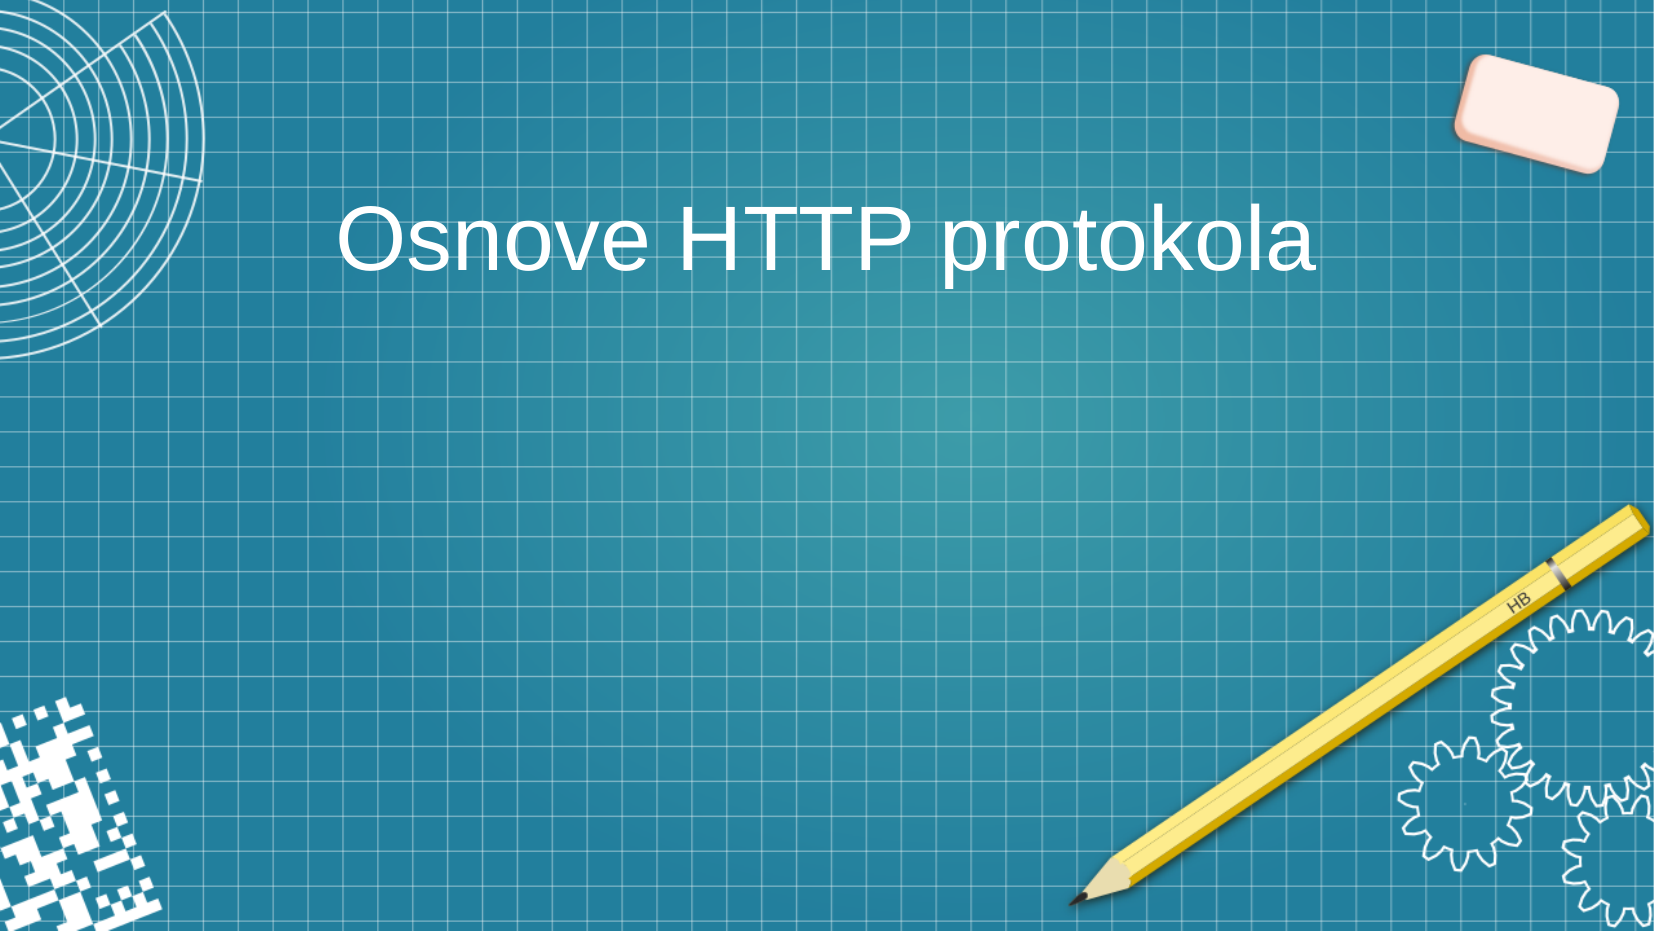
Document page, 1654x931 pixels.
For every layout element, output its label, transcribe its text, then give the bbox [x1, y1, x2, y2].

picture [0, 0, 1654, 931]
title Osnove HTTP protokola [82, 132, 1571, 346]
